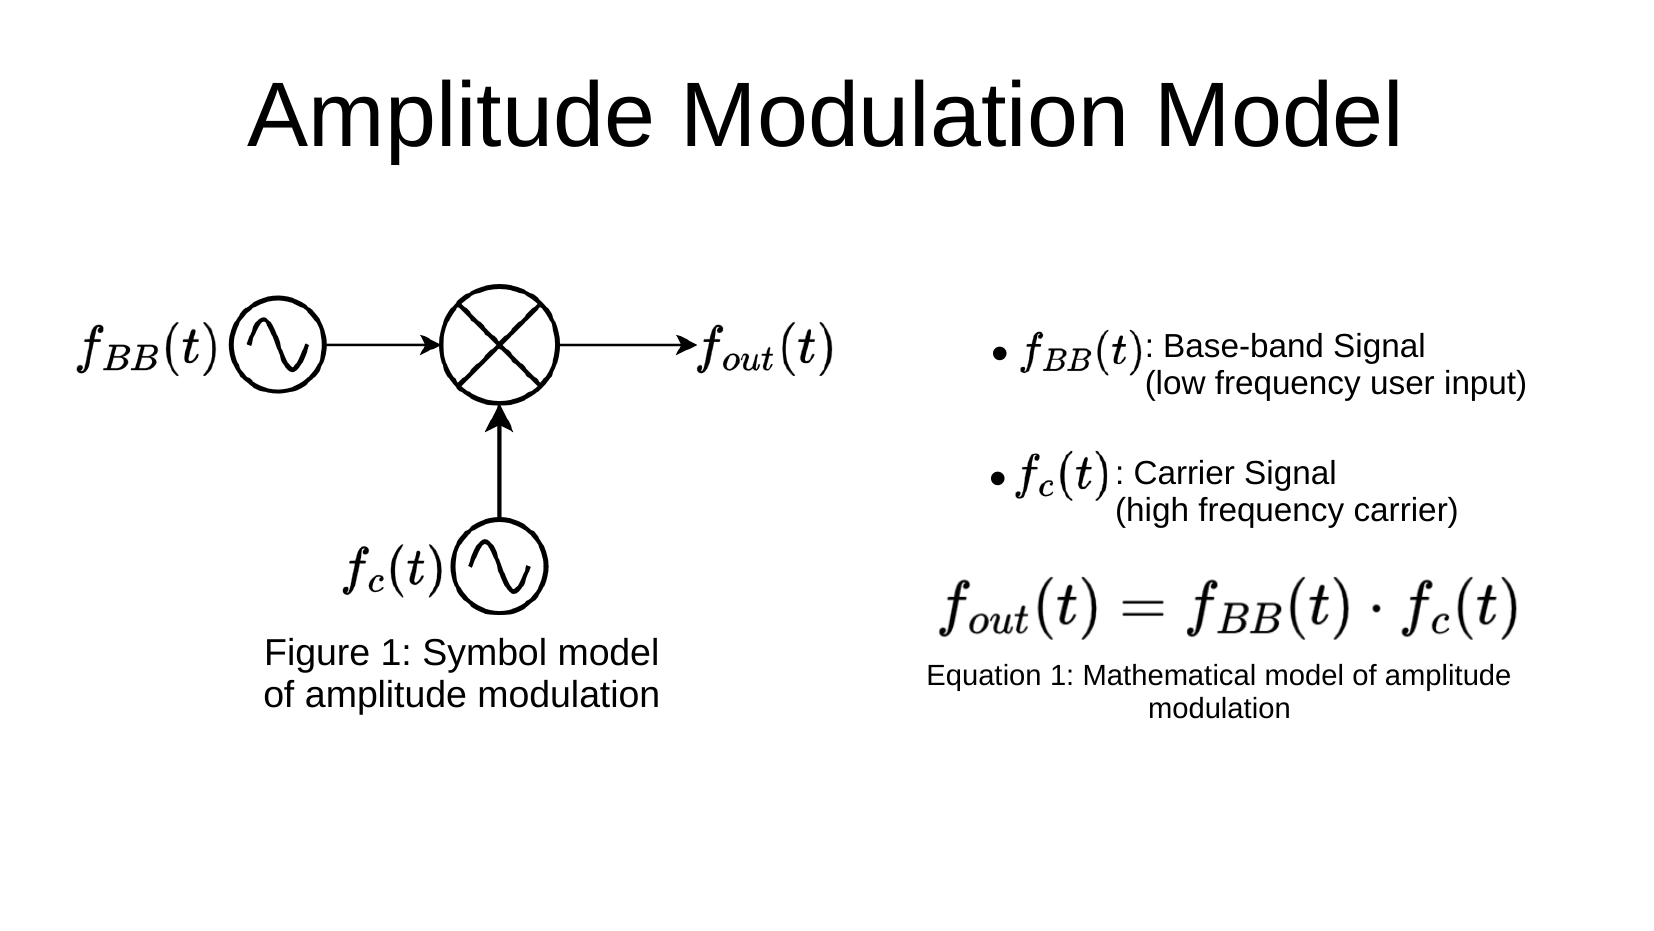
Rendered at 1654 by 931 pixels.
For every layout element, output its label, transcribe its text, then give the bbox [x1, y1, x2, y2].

text_box Figure 1: Symbol model of amplitude modulation [236, 642, 687, 812]
text_box : Base-band Signal (low frequency user input) [1130, 319, 1576, 446]
text_box : Carrier Signal (high frequency carrier) [1100, 446, 1494, 536]
picture [925, 564, 1526, 651]
title Amplitude Modulation Model [82, 37, 1571, 193]
text_box • [976, 318, 1052, 389]
picture [1011, 447, 1141, 506]
picture [76, 266, 838, 642]
picture [1008, 320, 1151, 388]
text_box • [974, 442, 1050, 514]
text_box Equation 1: Mathematical model of amplitude modulation [844, 651, 1595, 732]
